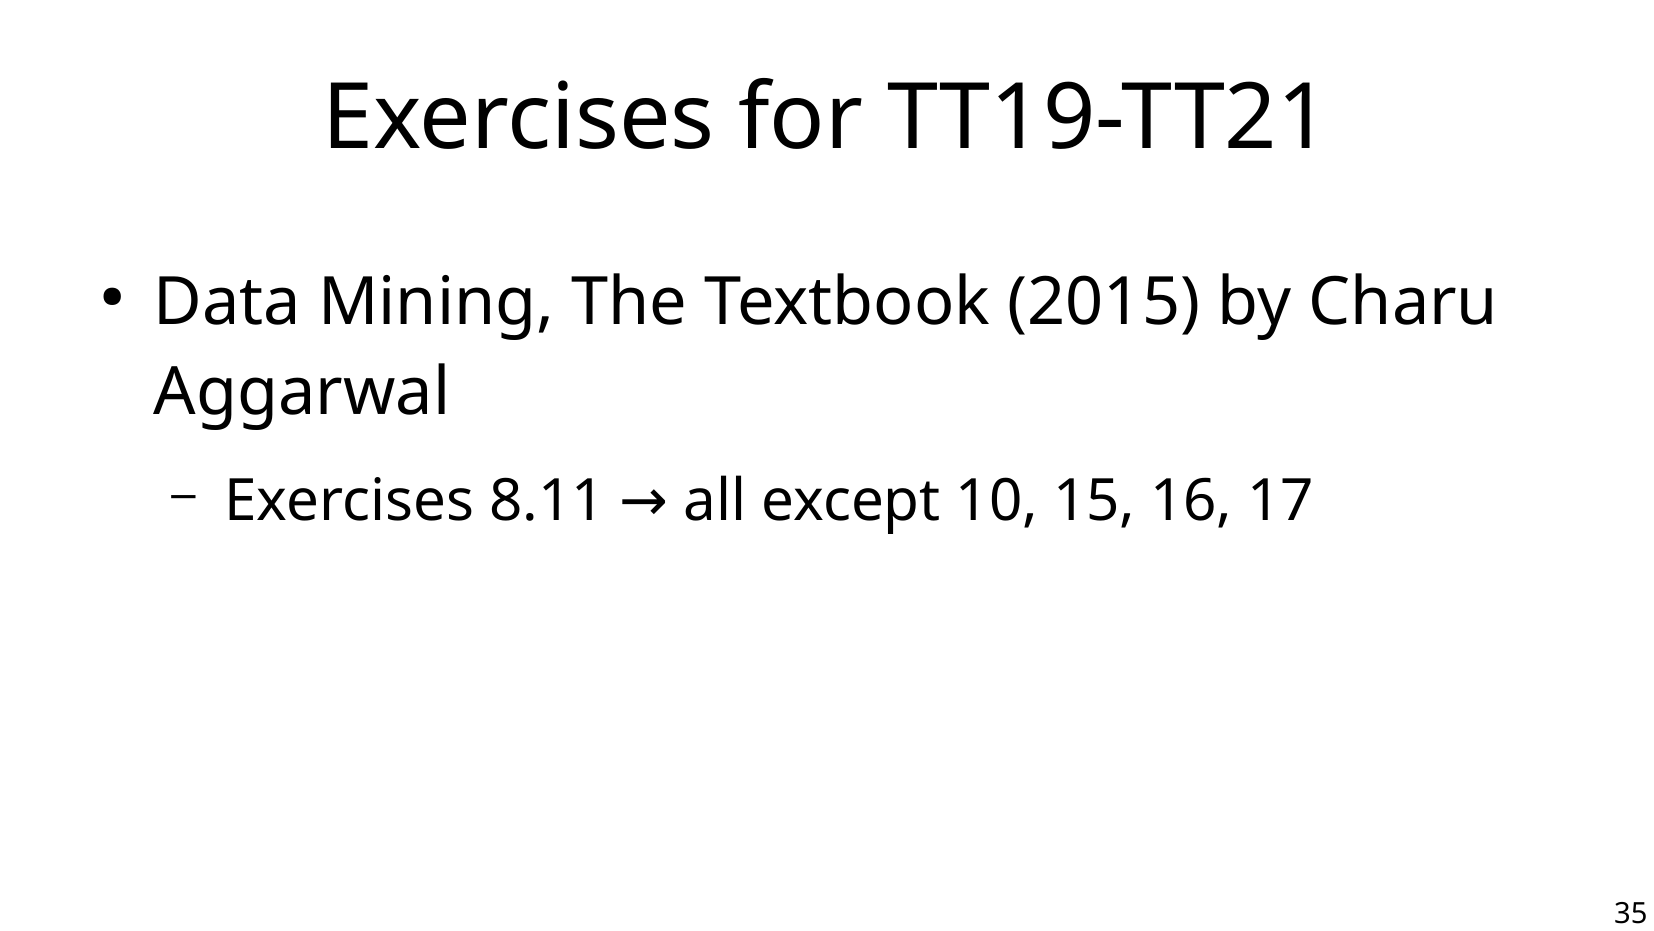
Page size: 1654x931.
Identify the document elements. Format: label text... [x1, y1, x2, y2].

title Exercises for TT19-TT21 [82, 1, 1571, 226]
list Data Mining, The Textbook (2015) by Charu Aggarwal Exercises 8.11 → all except 10, 15, 16, 17 [82, 253, 1571, 793]
